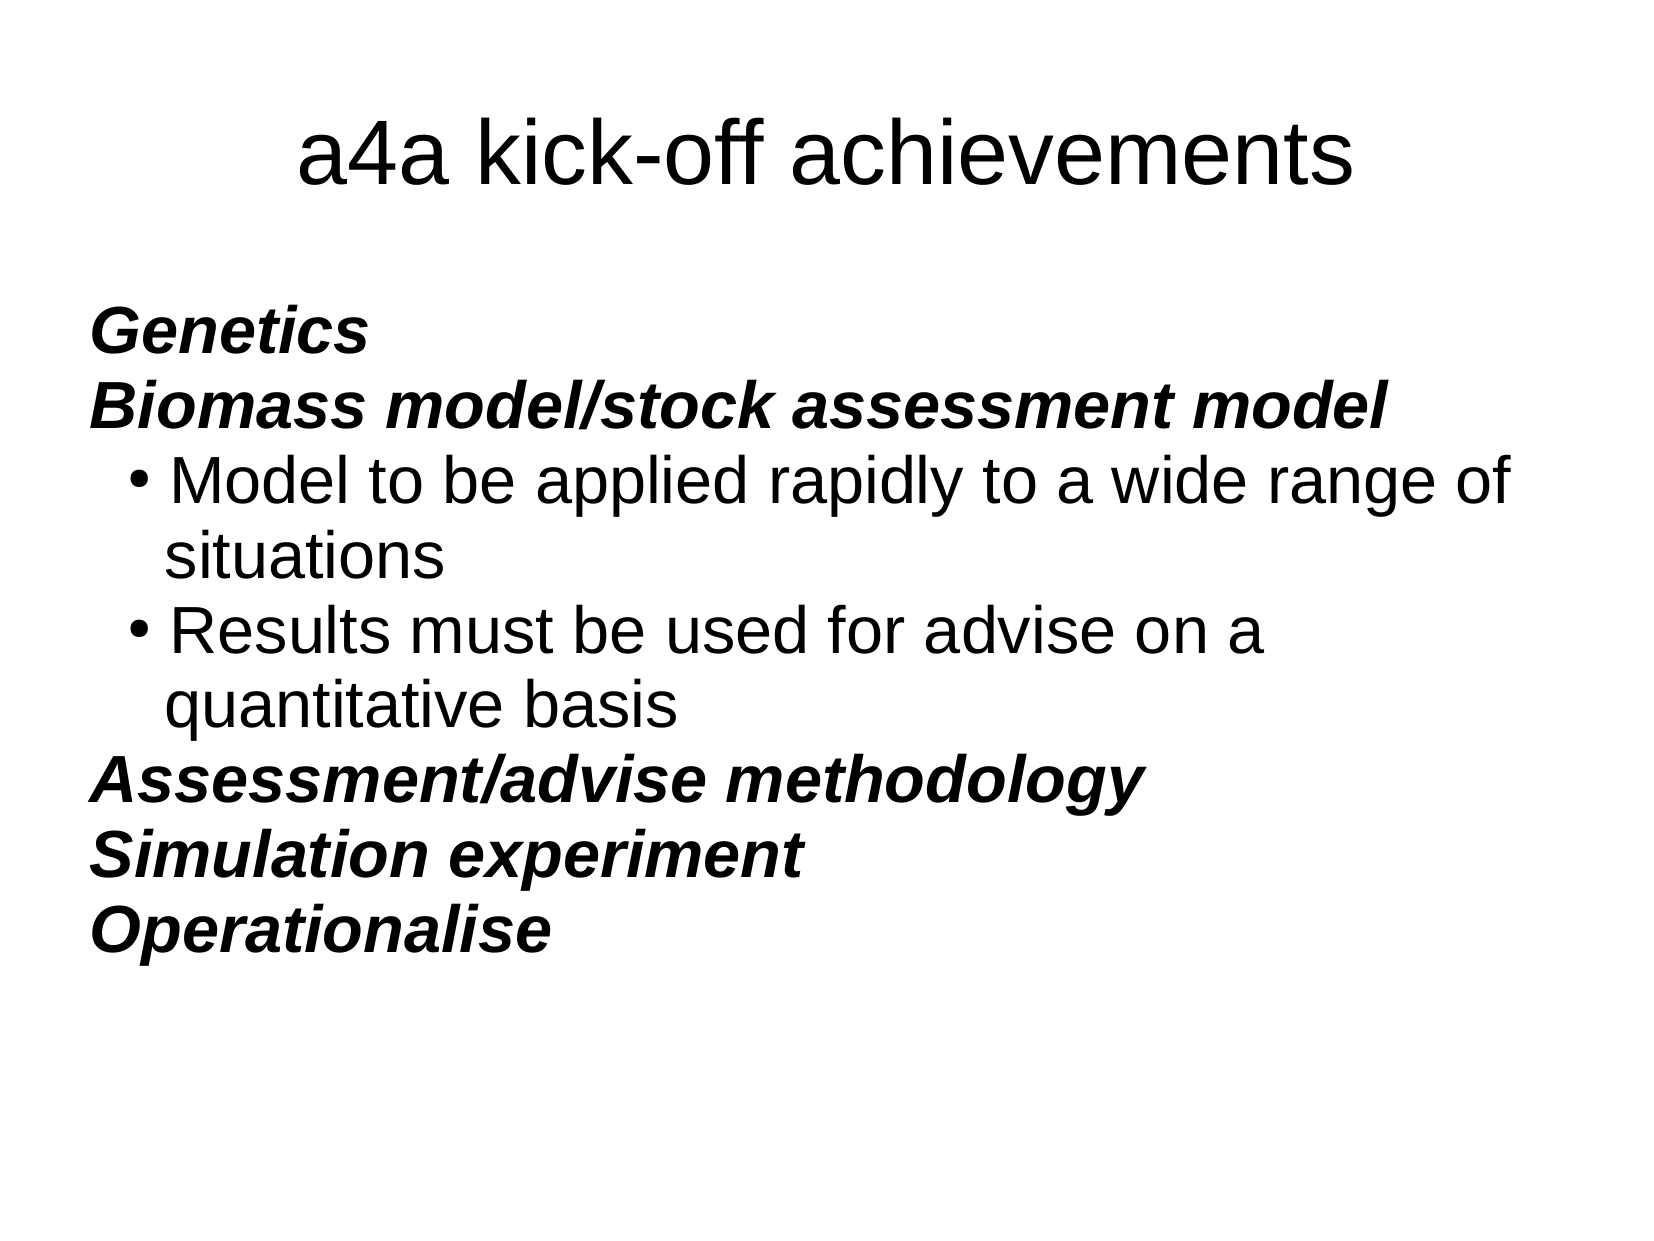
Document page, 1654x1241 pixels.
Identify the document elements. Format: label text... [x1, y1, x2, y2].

title a4a kick-off achievements [82, 49, 1571, 257]
text_box Genetics Biomass model/stock assessment model Model to be applied rapidly to a wide range of situations Results must be used for advise on a quantitative basis Assessment/advise methodology Simulation experiment Operationalise [75, 286, 1576, 974]
